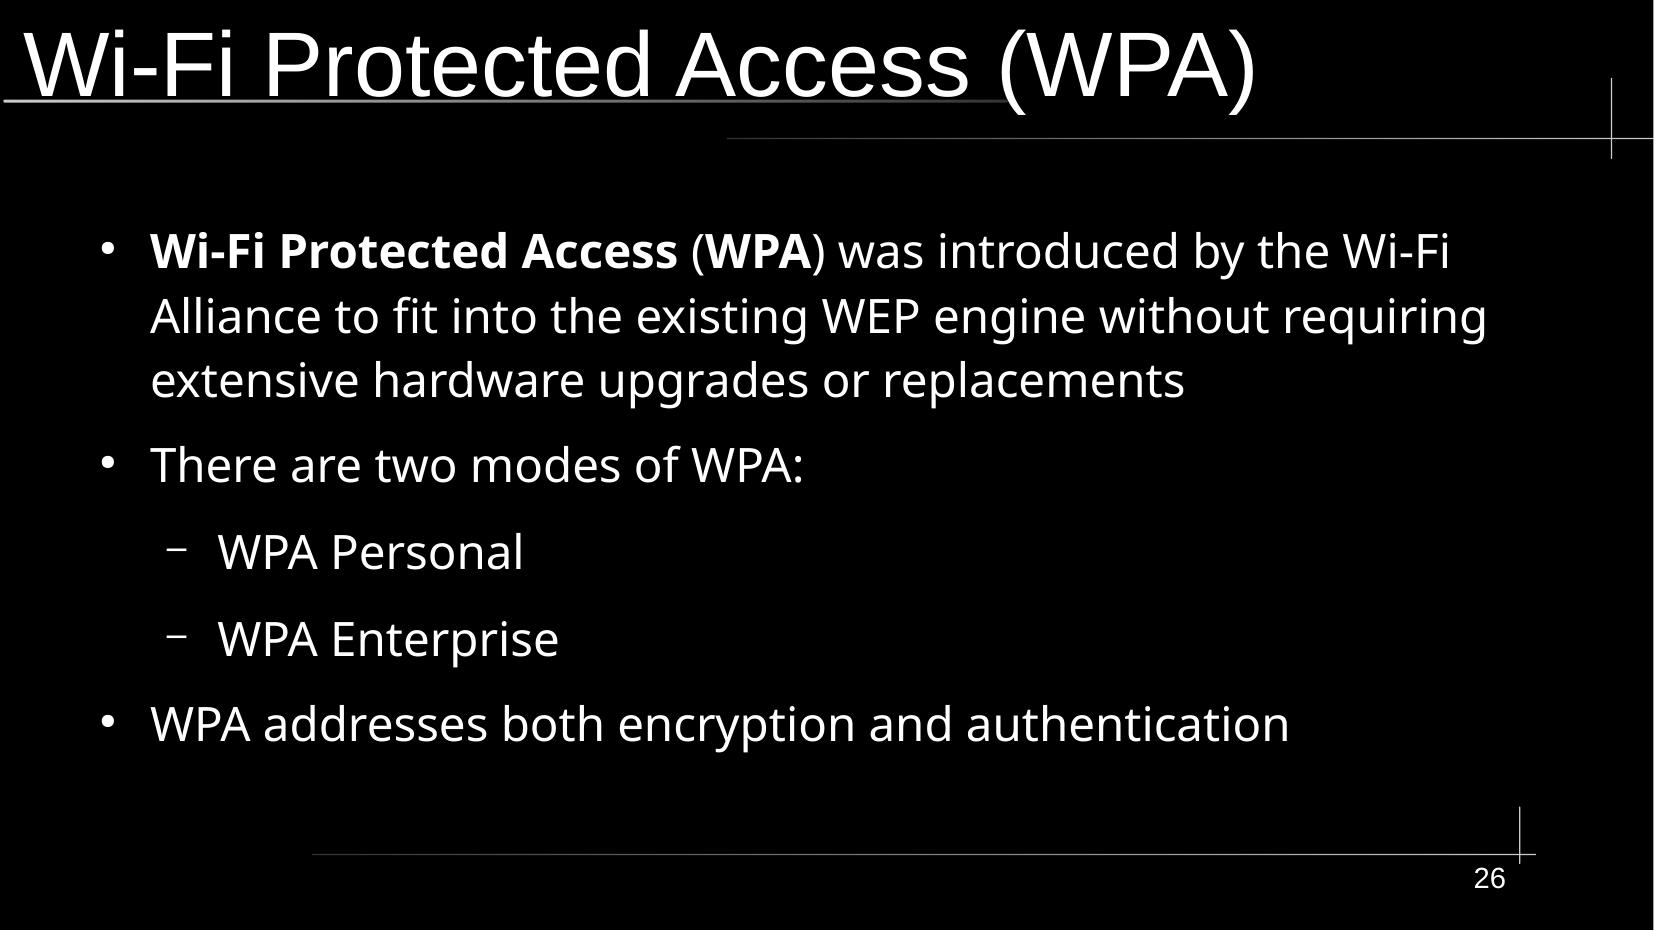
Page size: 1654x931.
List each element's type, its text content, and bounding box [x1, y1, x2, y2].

list Wi-Fi Protected Access (WPA) was introduced by the Wi-Fi Alliance to fit into the existing WEP engine without requiring extensive hardware upgrades or replacements There are two modes of WPA: WPA Personal WPA Enterprise WPA addresses both encryption and authentication [82, 217, 1571, 758]
title Wi-Fi Protected Access (WPA) [23, 11, 1589, 119]
